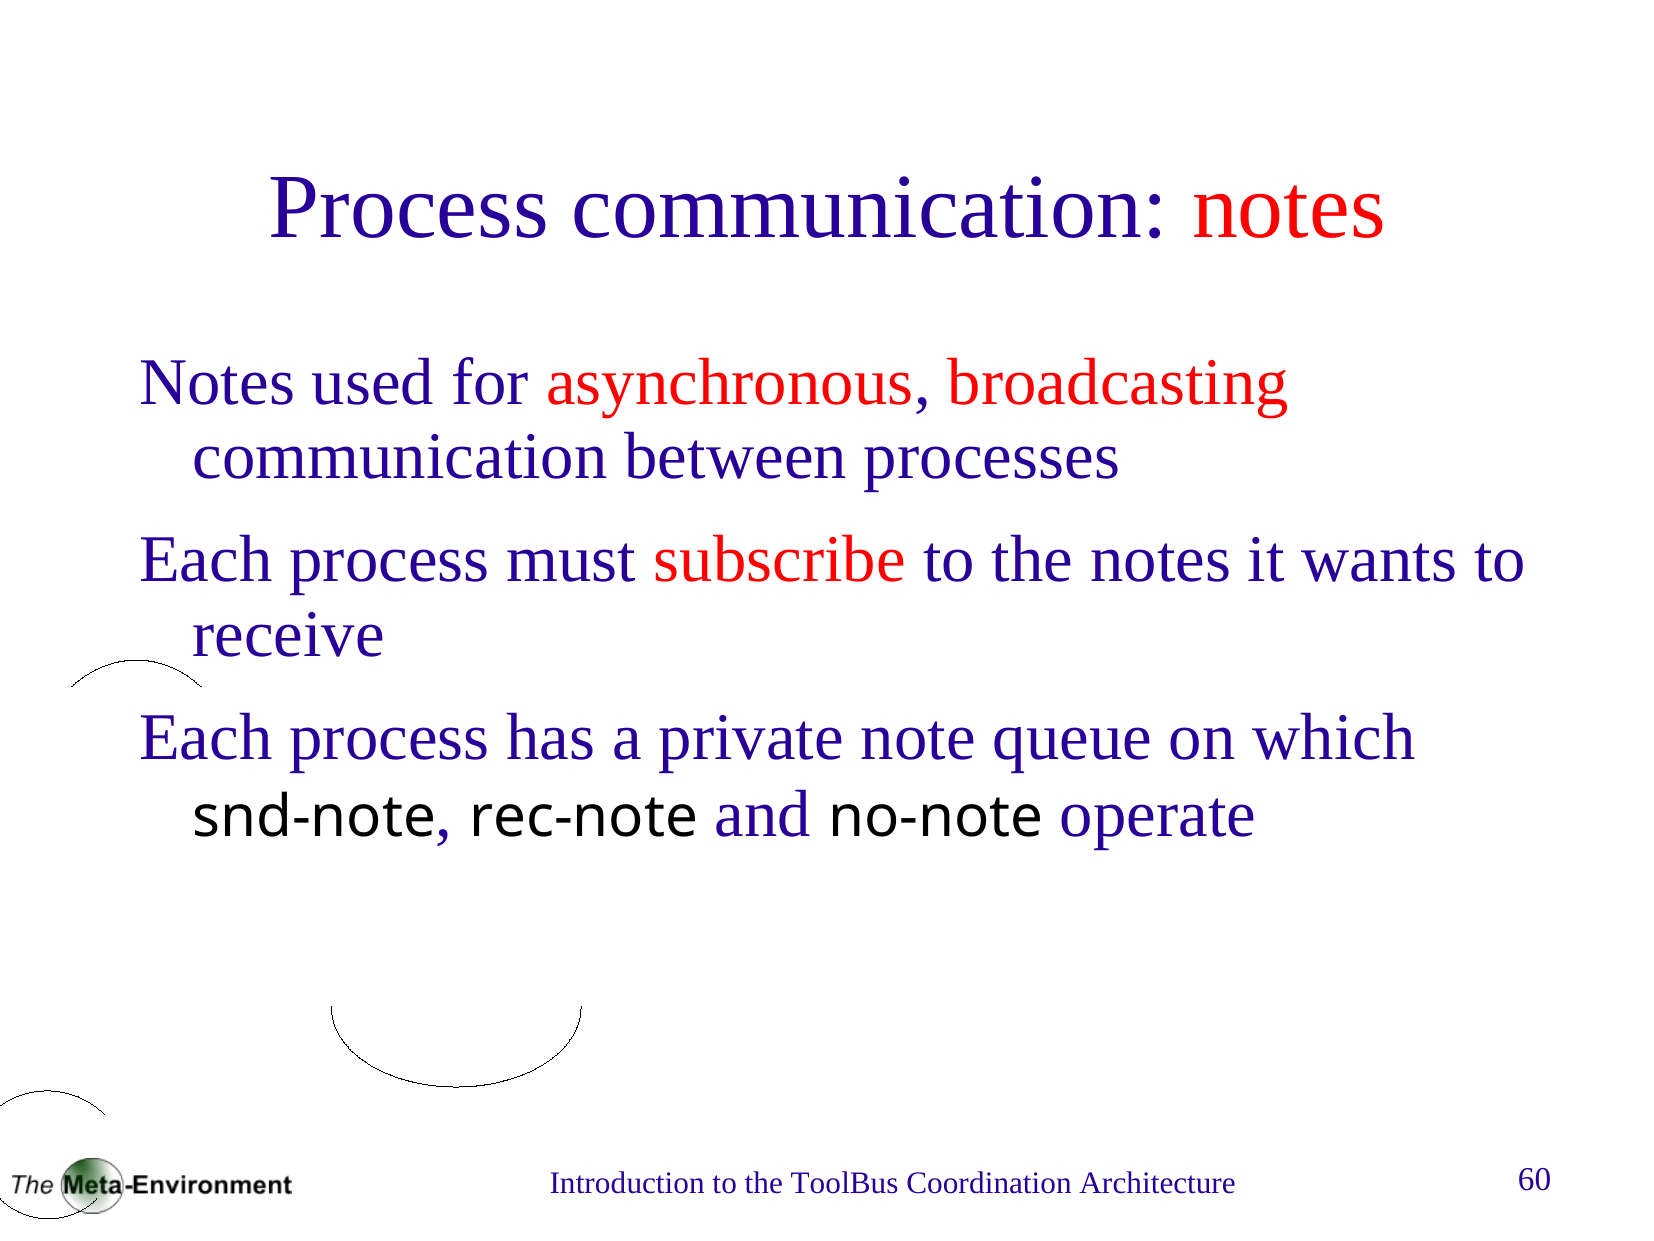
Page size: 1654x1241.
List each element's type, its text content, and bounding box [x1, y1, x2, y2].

picture [12, 1158, 292, 1214]
title Process communication: notes [121, 102, 1534, 311]
list Notes used for asynchronous, broadcasting communication between processes Each process must subscribe to the notes it wants to receive Each process has a private note queue on which snd-note, rec-note and no-note operate [121, 344, 1534, 1127]
